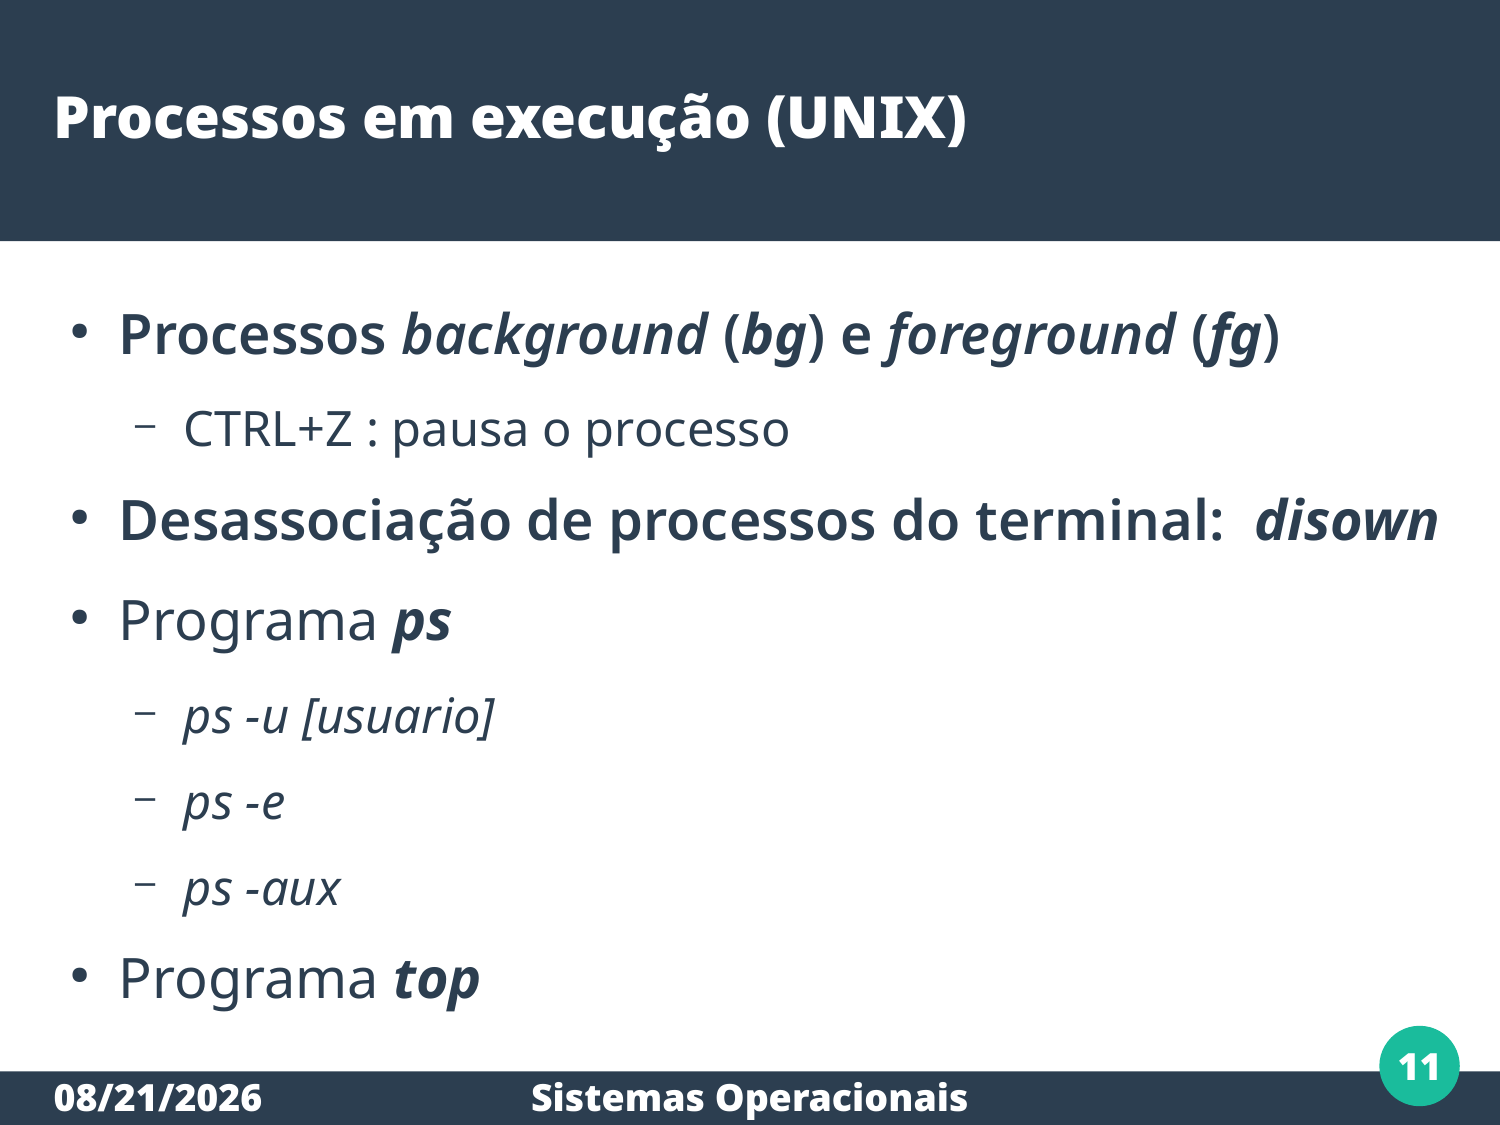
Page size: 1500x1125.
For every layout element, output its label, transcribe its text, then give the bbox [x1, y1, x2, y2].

title Processos em execução (UNIX) [53, 44, 1447, 188]
list Processos background (bg) e foreground (fg) CTRL+Z : pausa o processo Desassociação de processos do terminal: disown Programa ps ps -u [usuario] ps -e ps -aux Programa top [53, 294, 1447, 1045]
